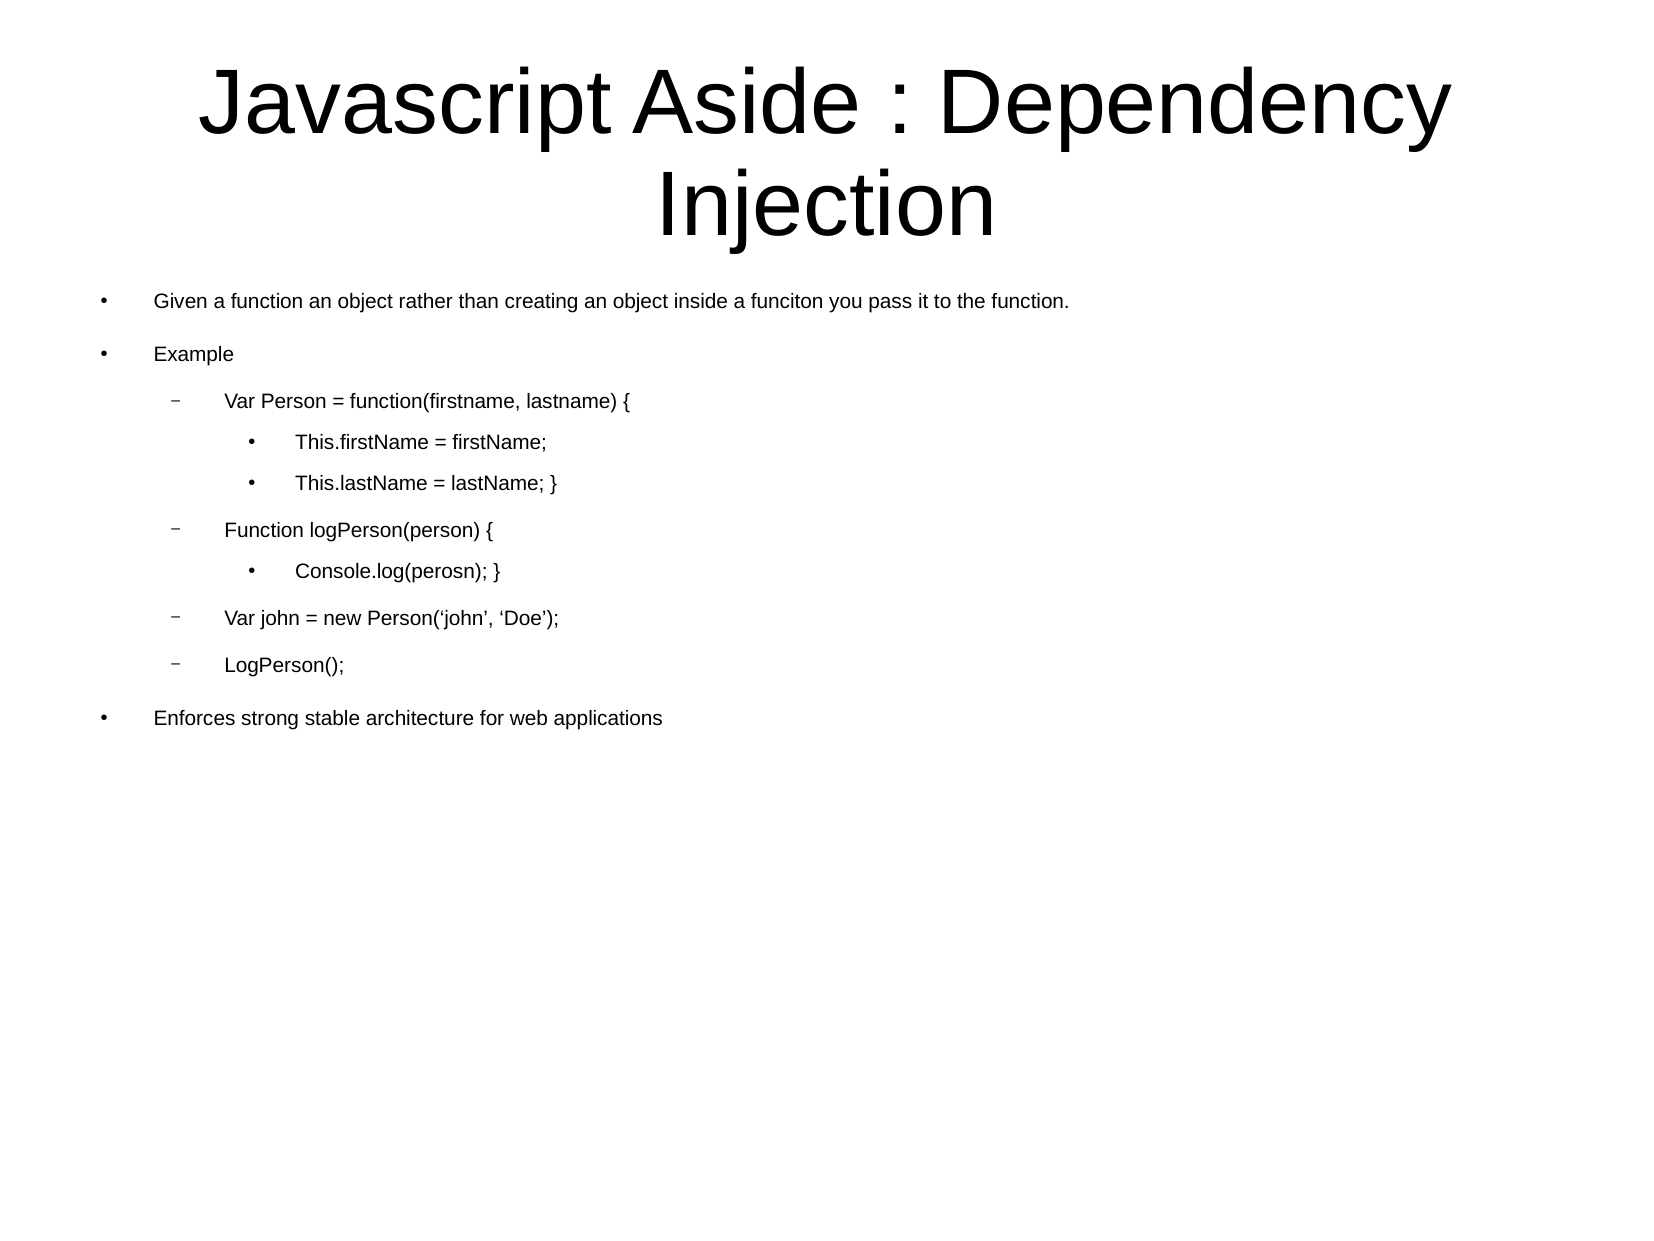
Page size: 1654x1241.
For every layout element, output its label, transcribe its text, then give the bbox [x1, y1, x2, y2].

list Given a function an object rather than creating an object inside a funciton you pass it to the function. Example Var Person = function(firstname, lastname) { This.firstName = firstName; This.lastName = lastName; } Function logPerson(person) { Console.log(perosn); } Var john = new Person(‘john’, ‘Doe’); LogPerson(); Enforces strong stable architecture for web applications [82, 290, 1571, 1010]
title Javascript Aside : Dependency Injection [82, 49, 1571, 257]
